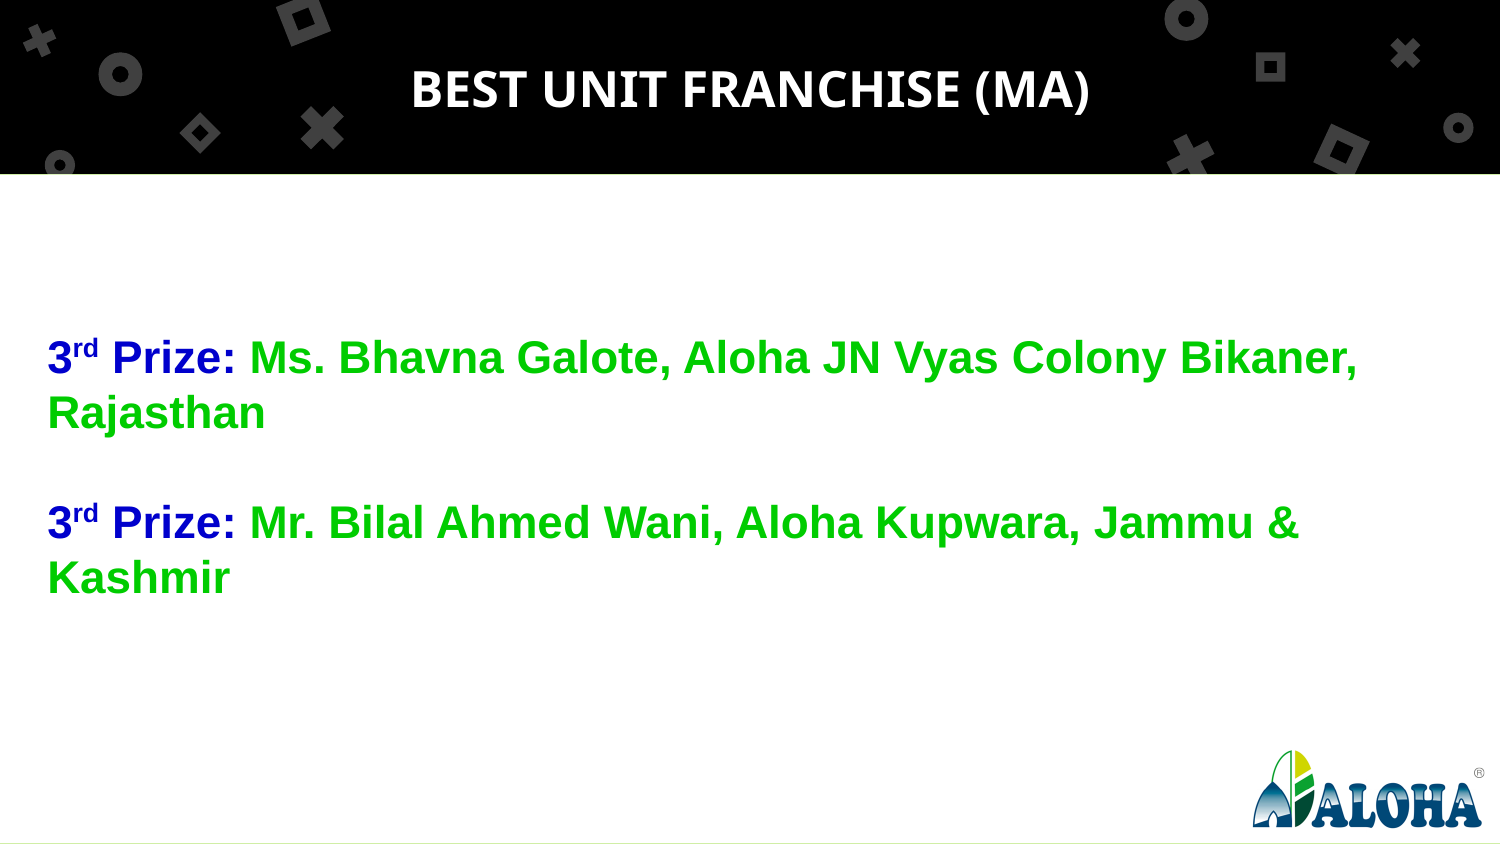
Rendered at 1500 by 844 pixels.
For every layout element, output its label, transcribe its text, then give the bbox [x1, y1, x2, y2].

picture [1245, 744, 1489, 836]
text_box 3rd Prize: Ms. Bhavna Galote, Aloha JN Vyas Colony Bikaner, Rajasthan 3rd Prize: Mr. Bilal Ahmed Wani, Aloha Kupwara, Jammu & Kashmir [47, 307, 1465, 733]
text_box BEST UNIT FRANCHISE (MA) [75, 0, 1425, 175]
